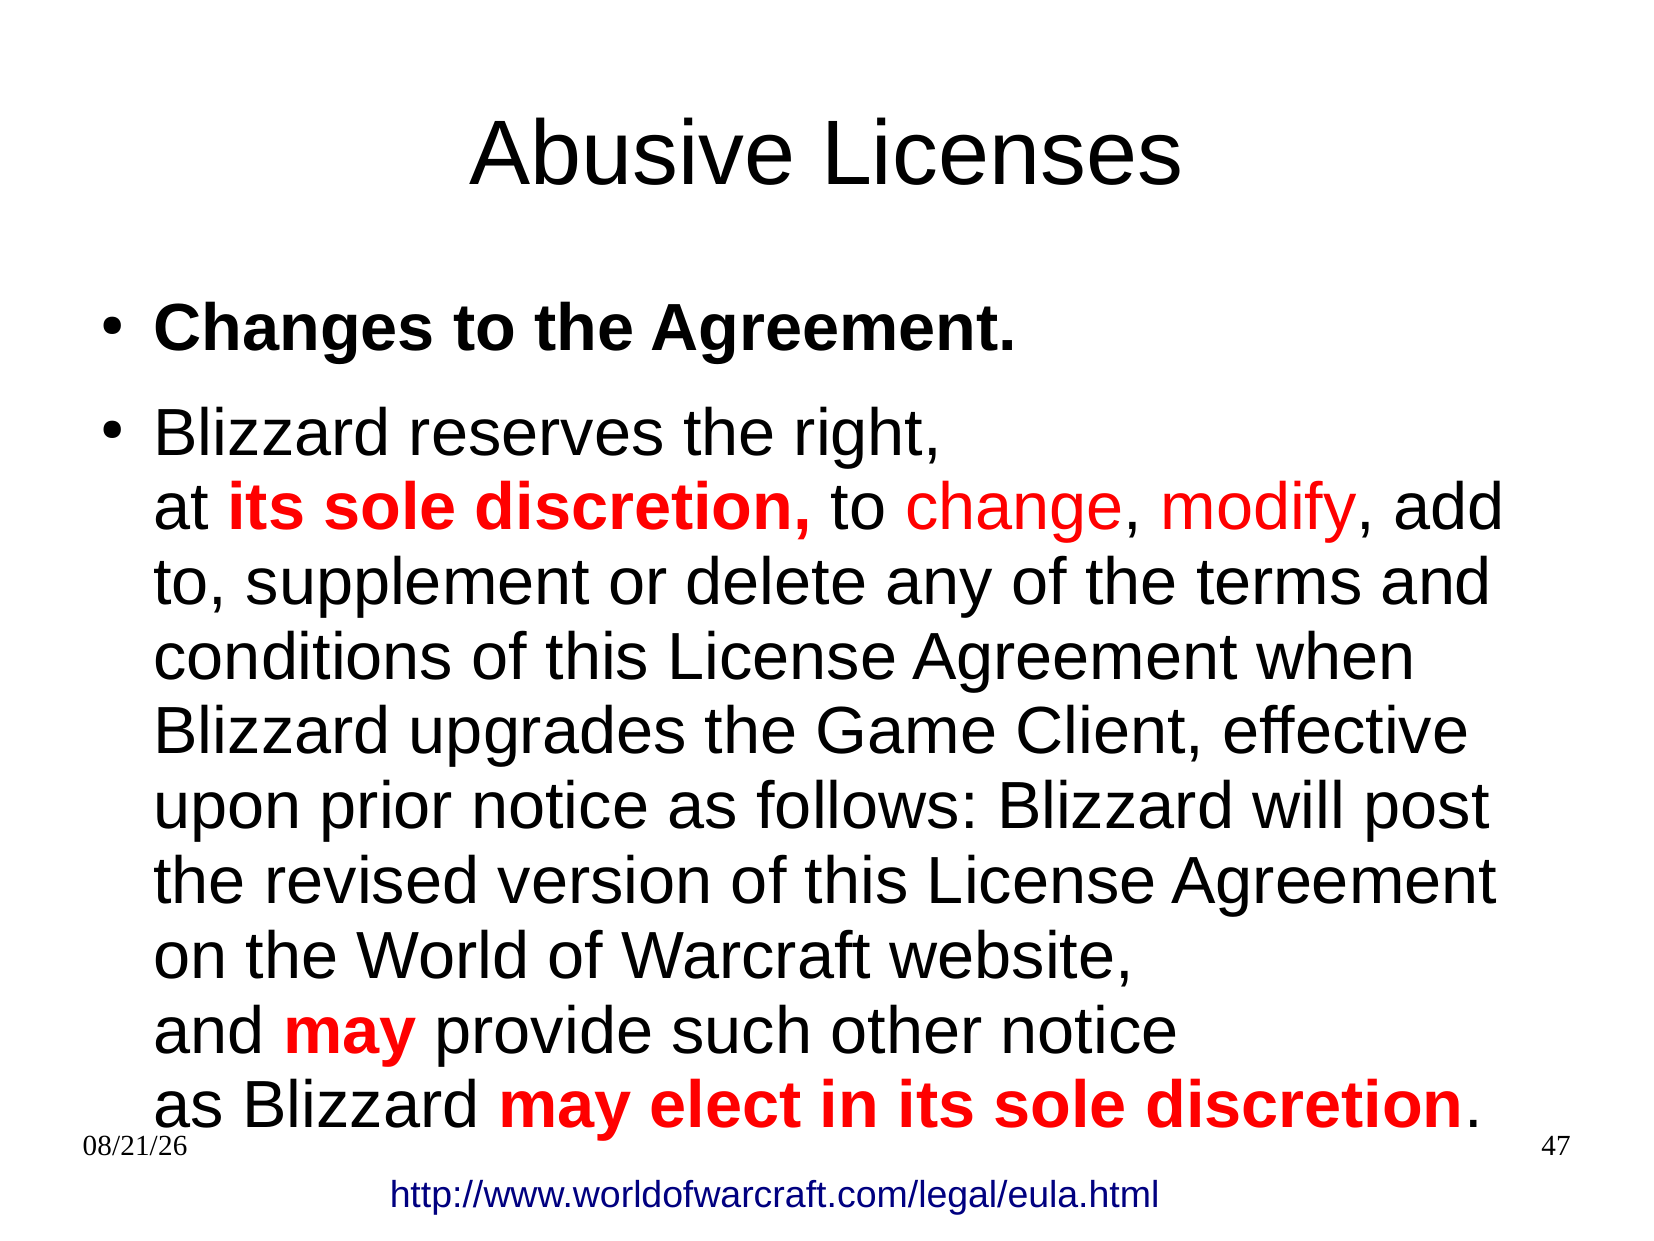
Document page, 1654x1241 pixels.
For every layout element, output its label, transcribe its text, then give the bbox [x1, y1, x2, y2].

list Changes to the Agreement. Blizzard reserves the right, at its sole discretion, to change, modify, add to, supplement or delete any of the terms and conditions of this License Agreement when Blizzard upgrades the Game Client, effective upon prior notice as follows: Blizzard will post the revised version of this License Agreement on the World of Warcraft website, and may provide such other notice as Blizzard may elect in its sole discretion. [82, 290, 1571, 1143]
title Abusive Licenses [82, 49, 1571, 257]
text_box http://www.worldofwarcraft.com/legal/eula.html [375, 1165, 1232, 1223]
